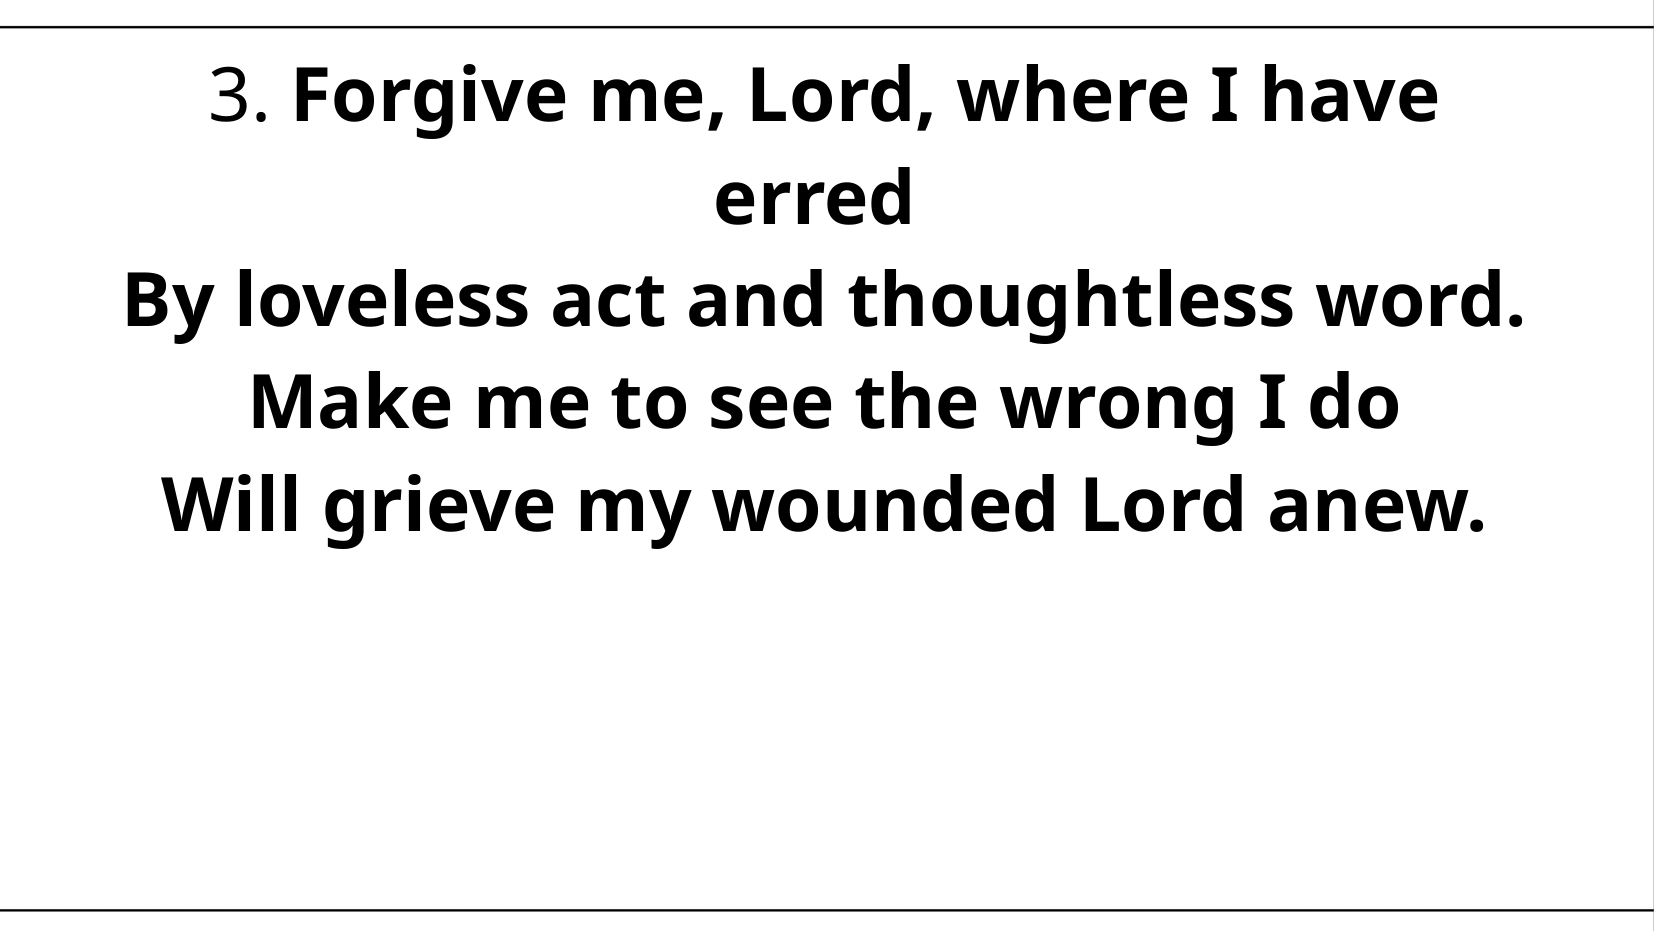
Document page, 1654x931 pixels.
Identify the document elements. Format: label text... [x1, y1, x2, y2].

picture [0, 0, 1654, 931]
text_box 3. Forgive me, Lord, where I have erred By loveless act and thoughtless word. Make me to see the wrong I do Will grieve my wounded Lord anew. [90, 34, 1561, 449]
